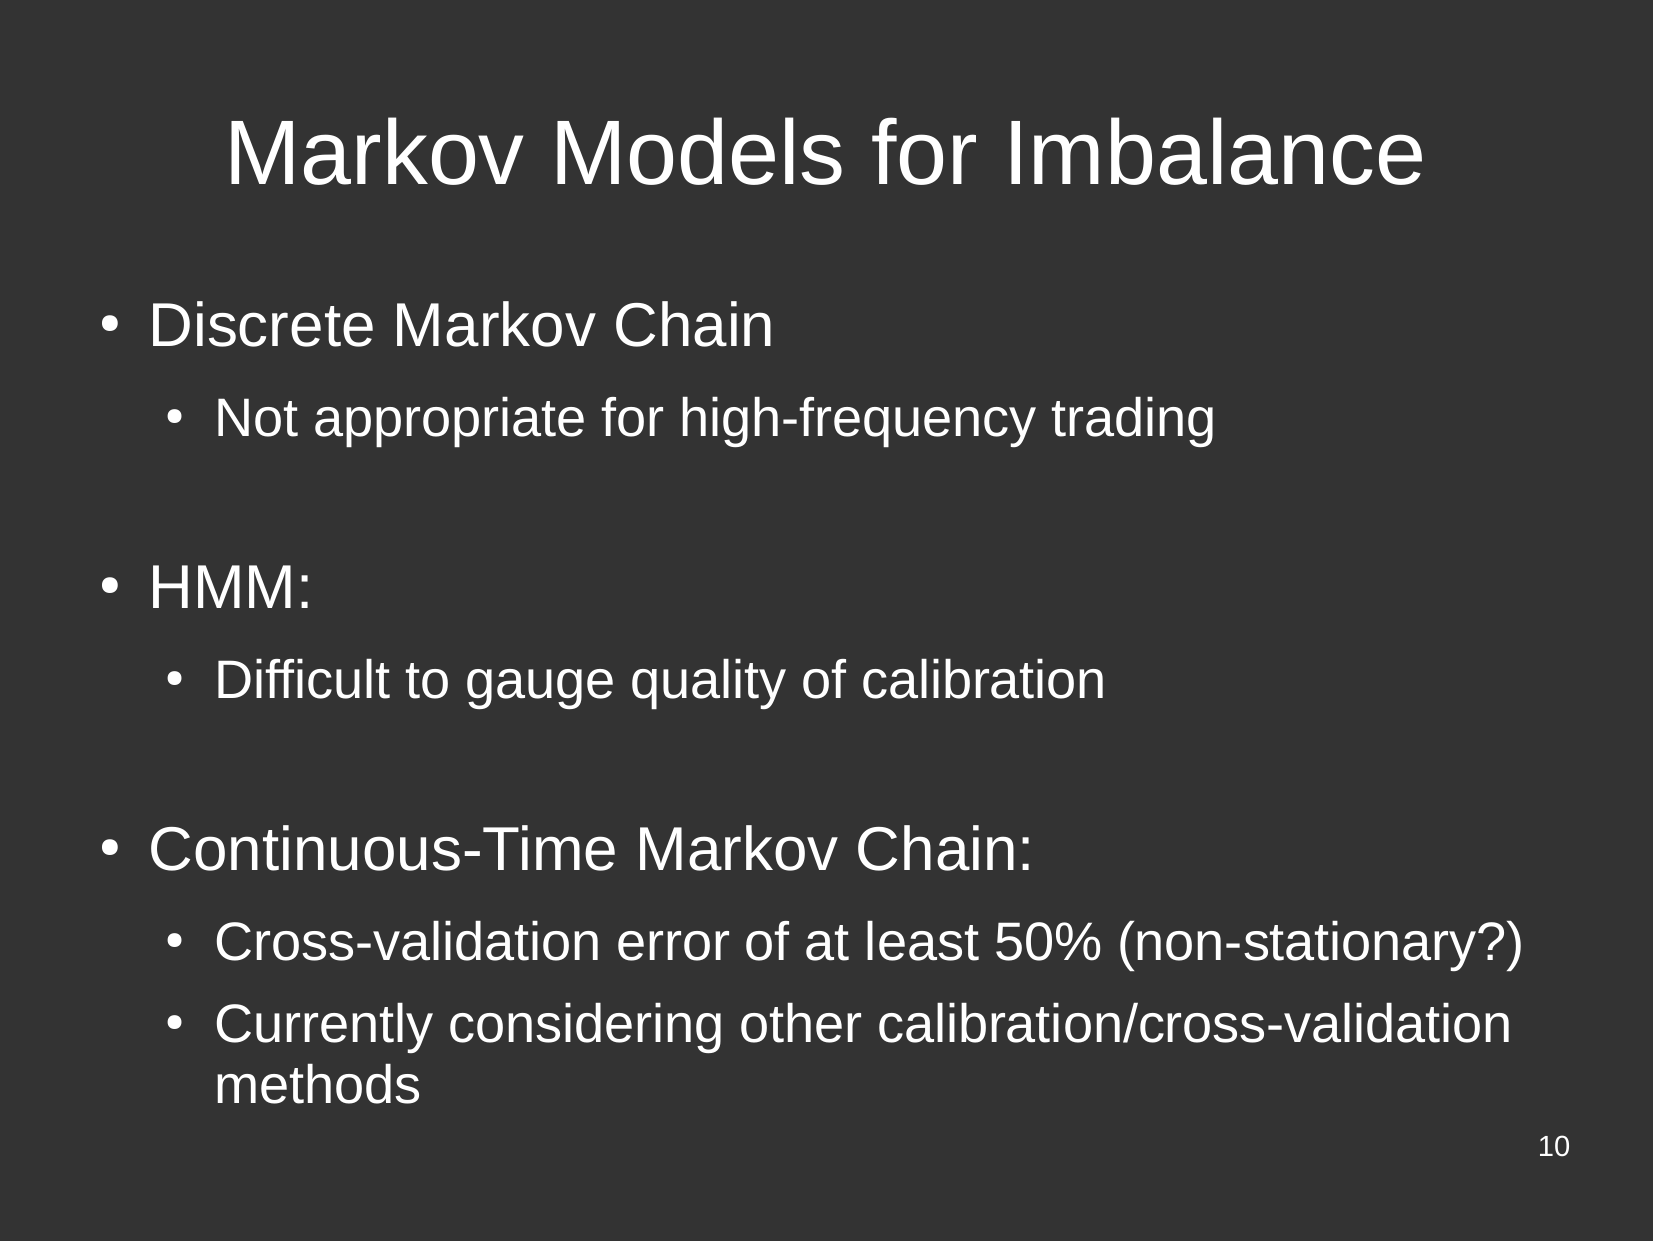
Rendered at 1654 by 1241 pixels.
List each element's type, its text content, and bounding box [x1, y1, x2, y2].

title Markov Models for Imbalance [82, 49, 1571, 257]
list Discrete Markov Chain Not appropriate for high-frequency trading HMM: Difficult to gauge quality of calibration Continuous-Time Markov Chain: Cross-validation error of at least 50% (non-stationary?) Currently considering other calibration/cross-validation methods [82, 290, 1591, 1126]
